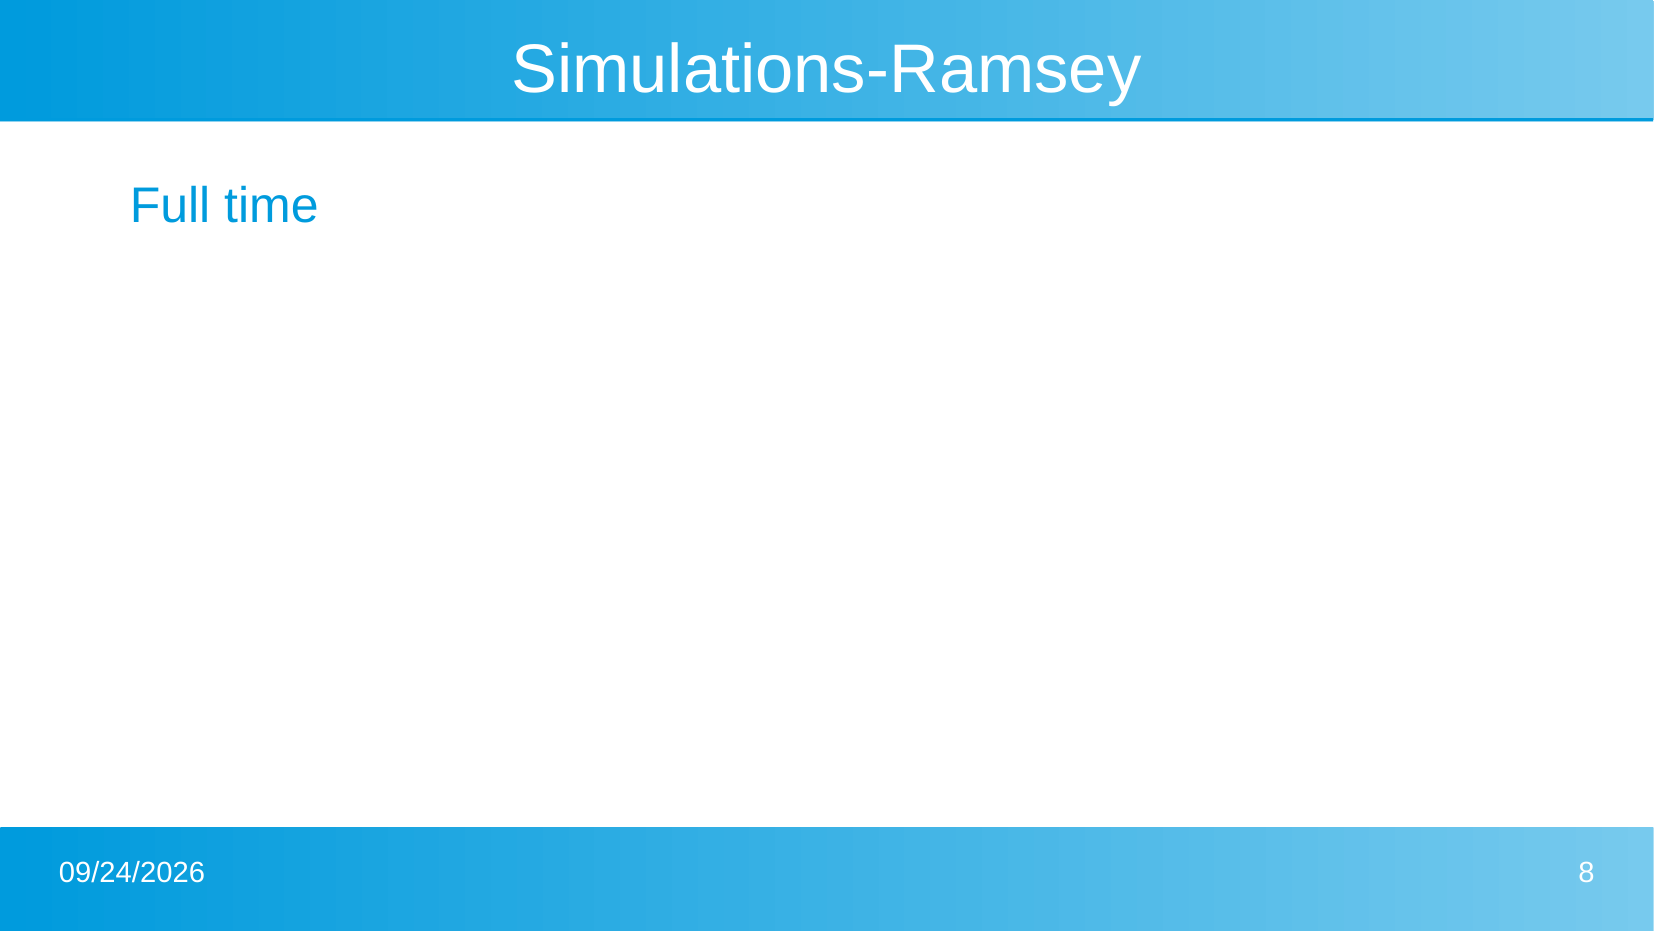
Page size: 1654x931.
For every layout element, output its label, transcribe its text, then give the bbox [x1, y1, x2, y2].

title Simulations-Ramsey [59, 29, 1595, 108]
list Full time [59, 177, 1595, 768]
